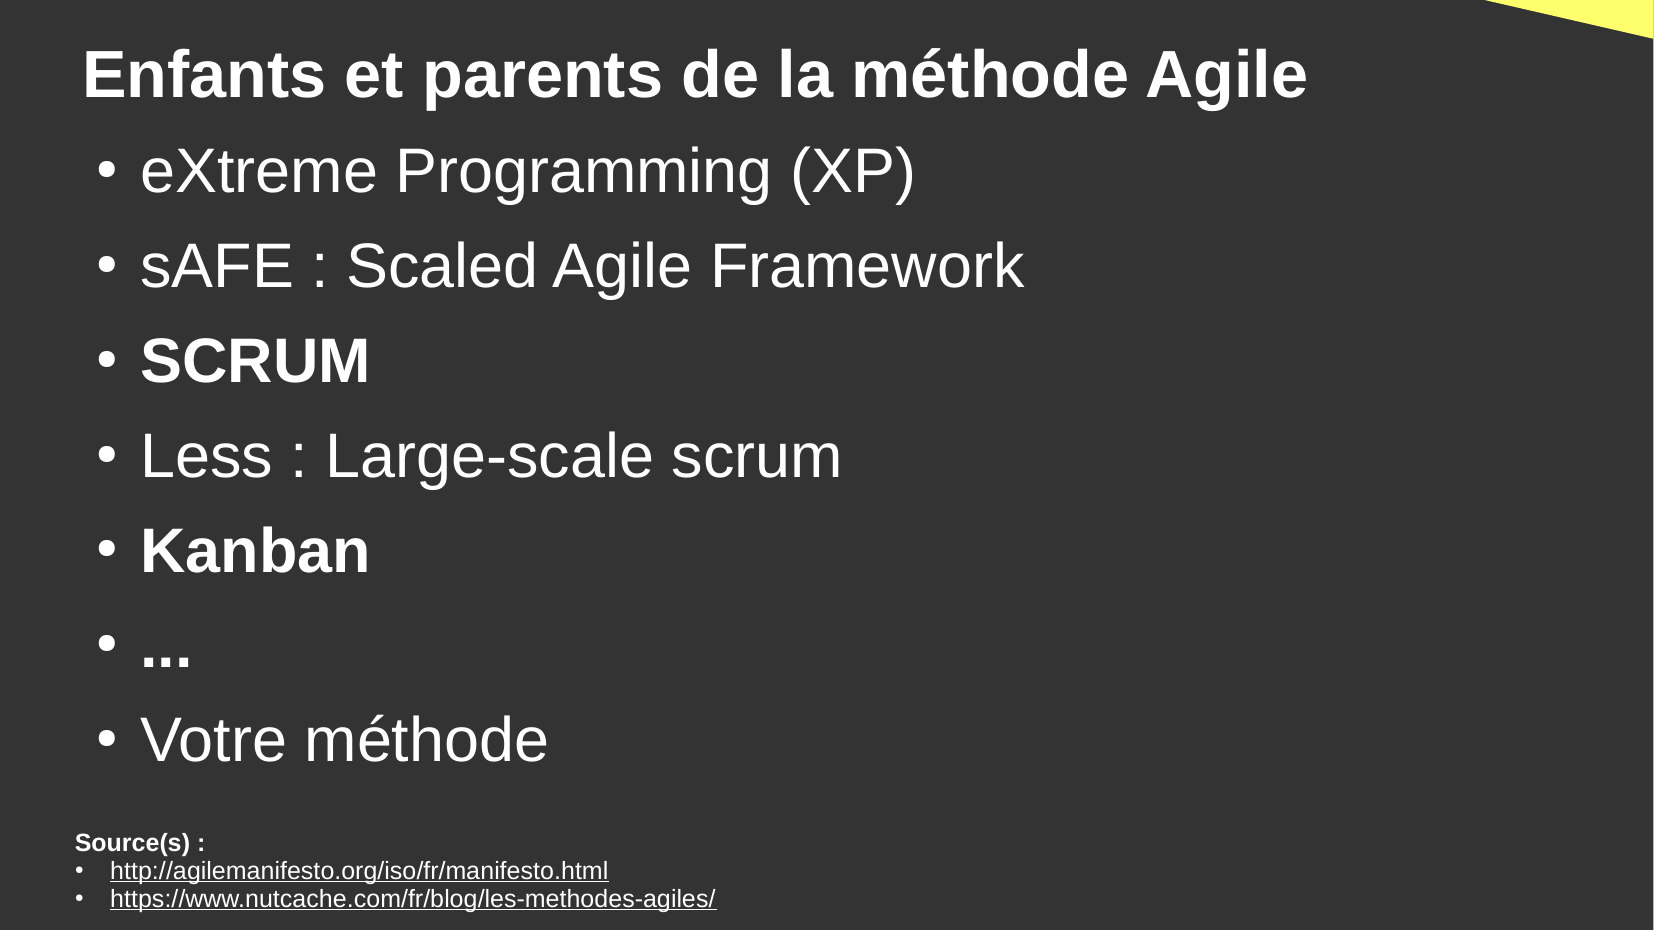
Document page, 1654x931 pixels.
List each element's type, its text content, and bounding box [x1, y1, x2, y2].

title Enfants et parents de la méthode Agile [82, 37, 1571, 122]
text_box [1484, 0, 1654, 39]
list eXtreme Programming (XP) sAFE : Scaled Agile Framework SCRUM Less : Large-scale scrum Kanban ... Votre méthode [80, 135, 1620, 777]
text_box Source(s) : http://agilemanifesto.org/iso/fr/manifesto.html https://www.nutcache.com/fr/blog/les-methodes-agiles/ [59, 821, 1546, 920]
